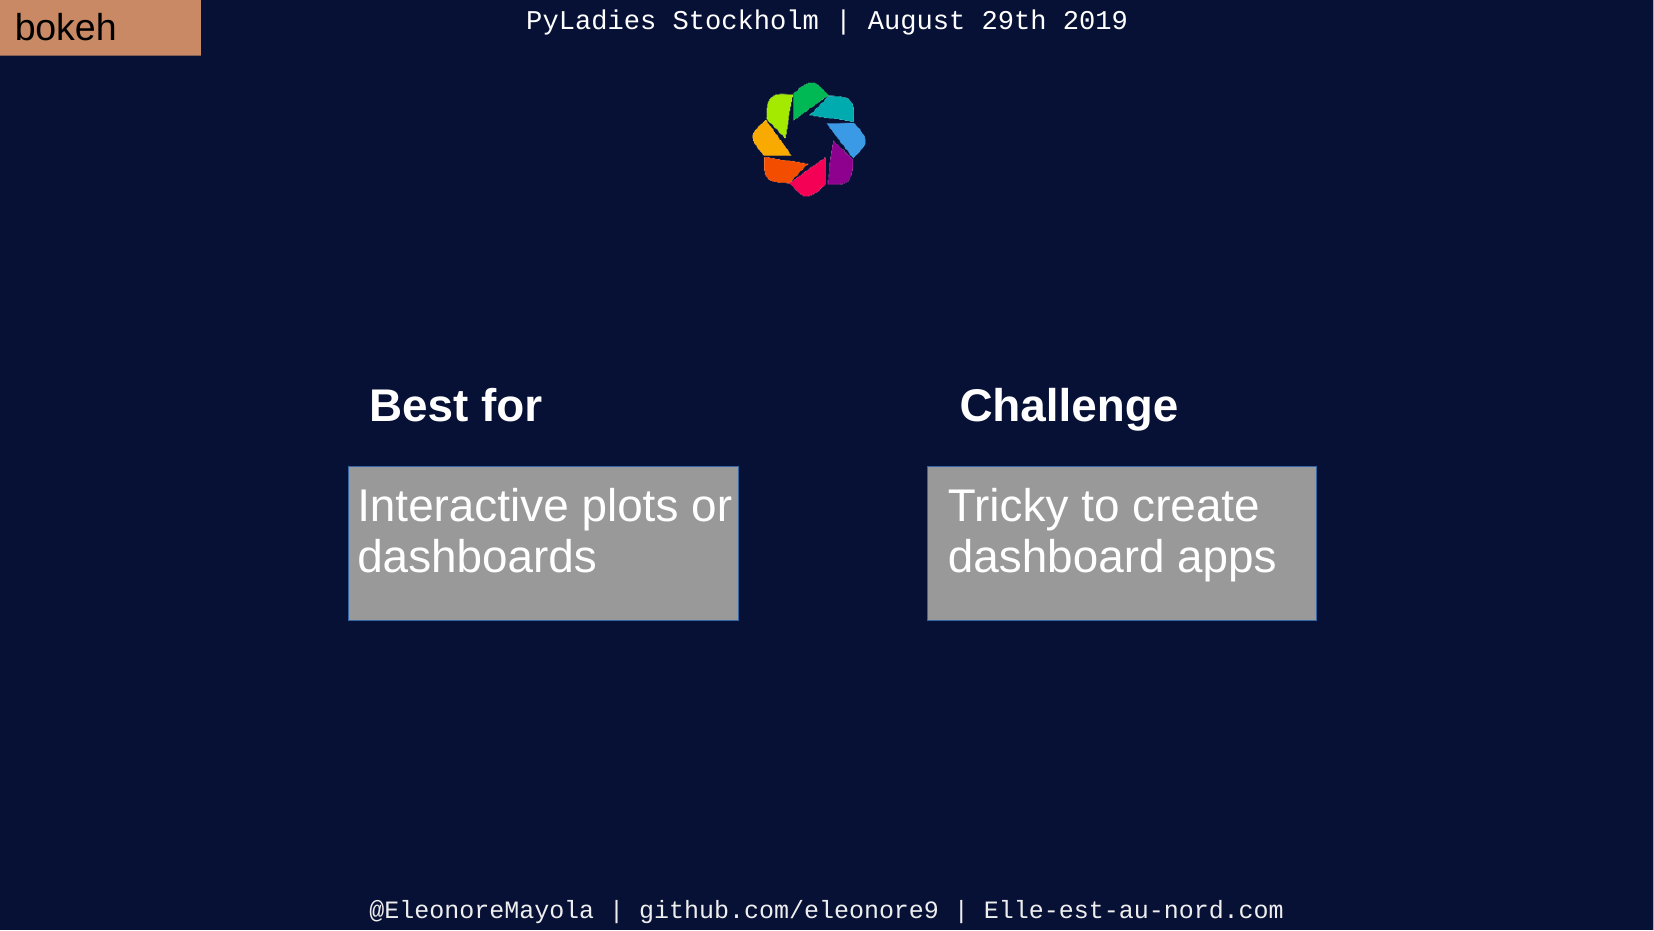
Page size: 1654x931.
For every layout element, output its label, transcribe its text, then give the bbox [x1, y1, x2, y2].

text_box Best for [354, 372, 709, 439]
text_box [927, 466, 1317, 621]
picture [732, 76, 891, 207]
text_box @EleonoreMayola | github.com/eleonore9 | Elle-est-au-nord.com [295, 862, 1359, 931]
text_box Challenge [944, 372, 1300, 439]
text_box Interactive plots or dashboards [342, 472, 780, 642]
text_box bokeh [0, 0, 201, 56]
text_box Tricky to create dashboard apps [933, 472, 1359, 615]
text_box PyLadies Stockholm | August 29th 2019 [265, 0, 1388, 60]
text_box [348, 466, 739, 472]
